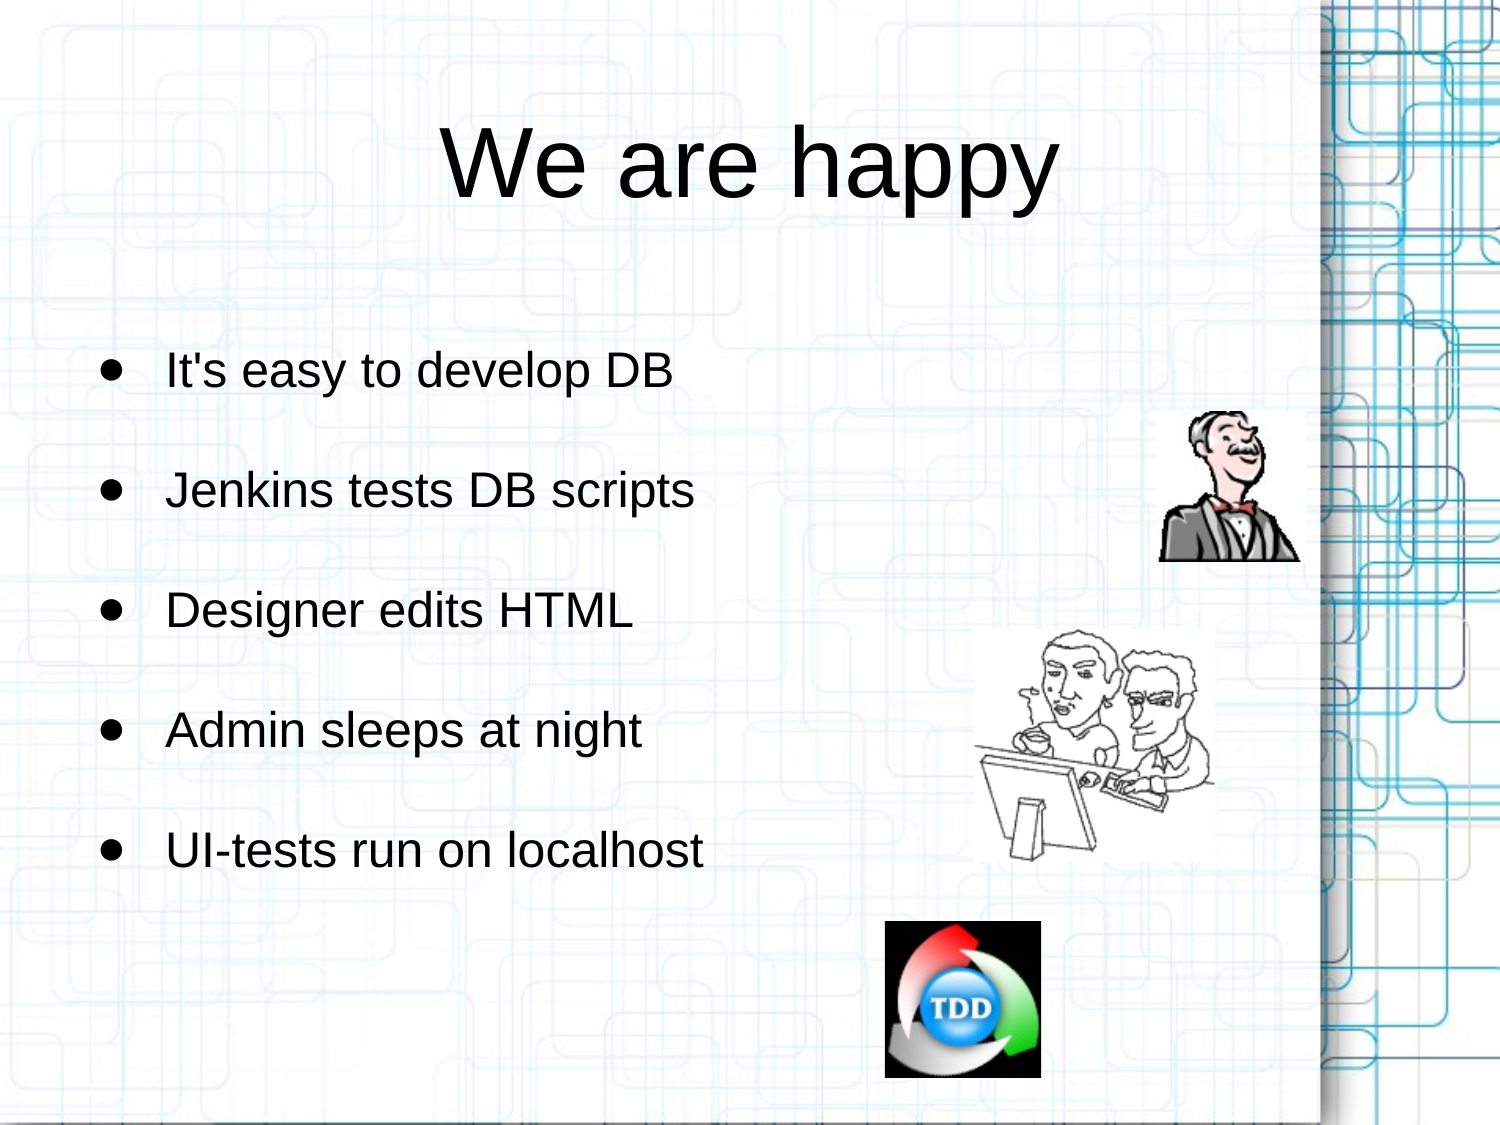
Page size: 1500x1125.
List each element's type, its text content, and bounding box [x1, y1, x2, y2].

list It's easy to develop DB Jenkins tests DB scripts Designer edits HTML Admin sleeps at night UI-tests run on localhost [75, 262, 1425, 1078]
text_box [884, 921, 1042, 1078]
title We are happy [75, 45, 1426, 233]
text_box [1156, 411, 1307, 562]
text_box [974, 629, 1216, 862]
picture [0, 0, 1500, 1125]
